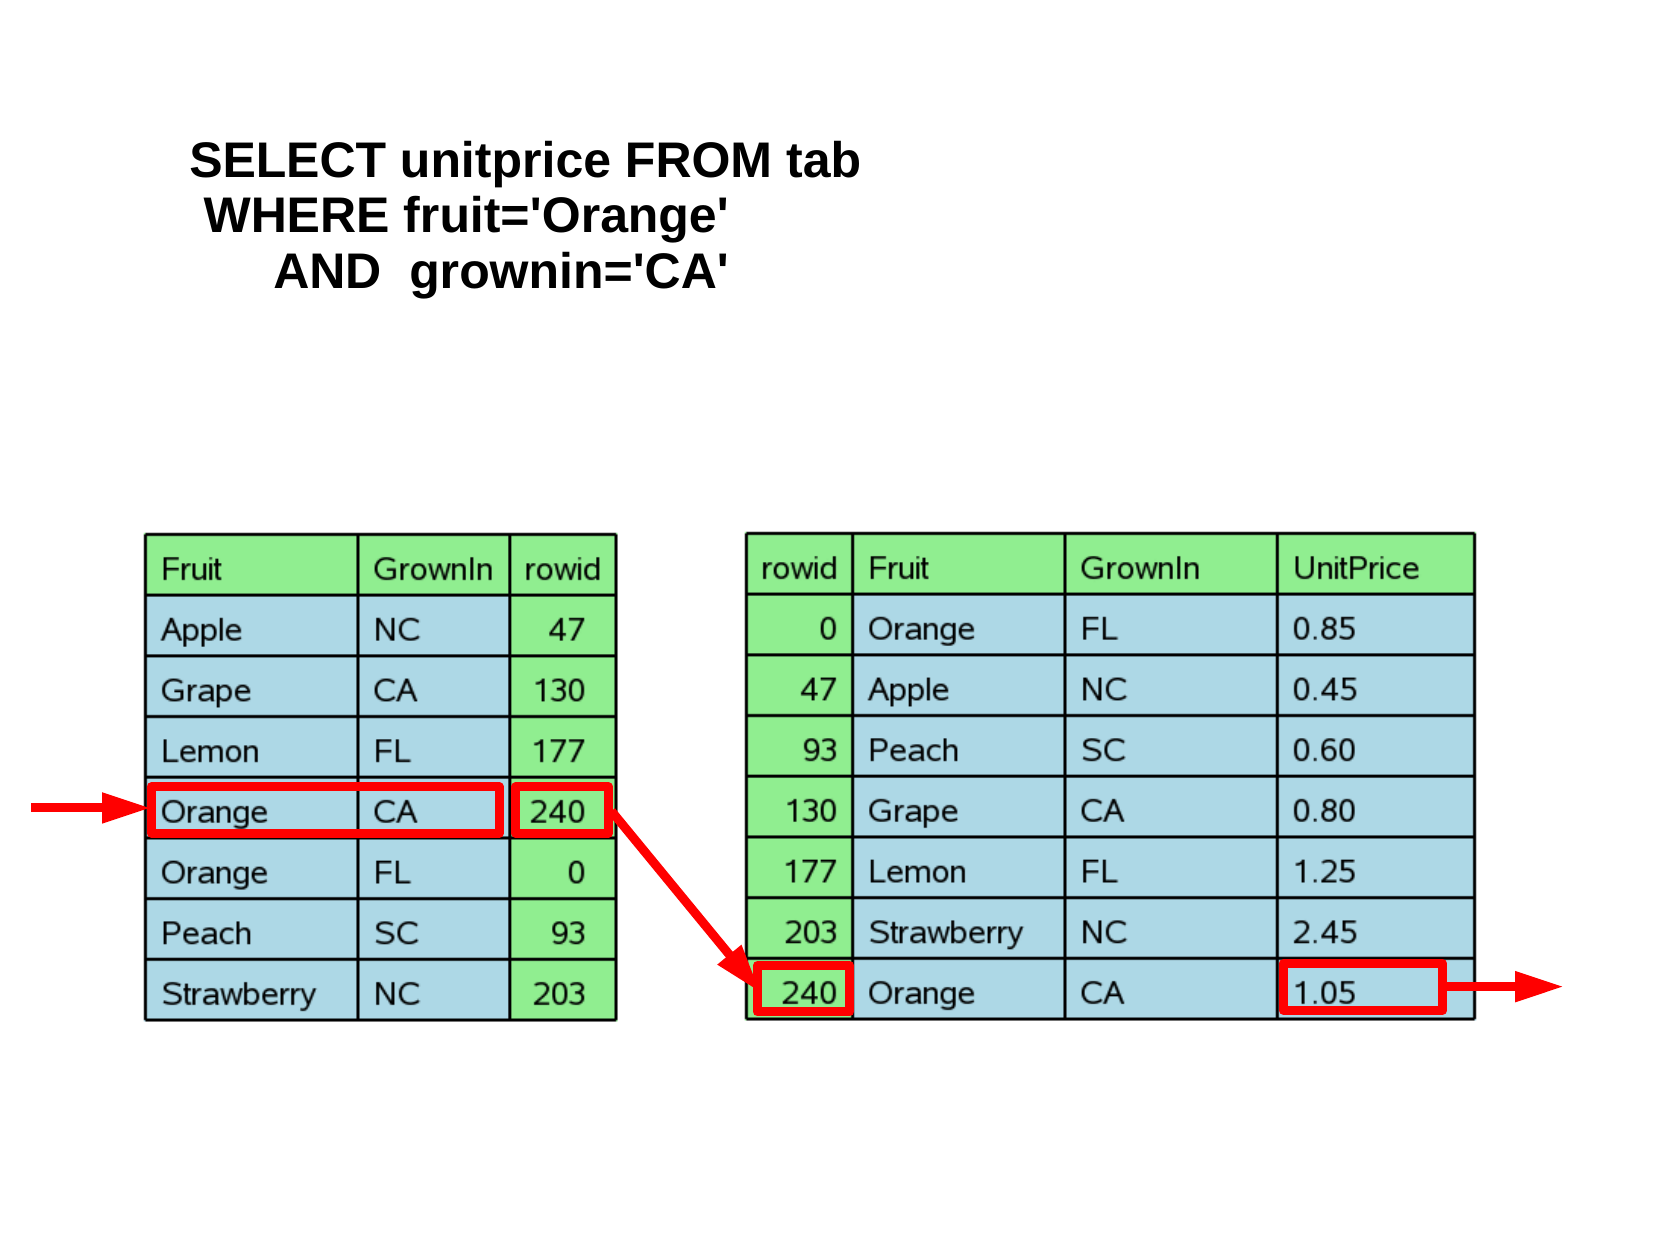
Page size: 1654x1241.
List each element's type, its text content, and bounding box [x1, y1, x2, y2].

picture [520, 791, 604, 829]
picture [730, 517, 1490, 1036]
picture [1288, 968, 1438, 1006]
text_box SELECT unitprice FROM tab WHERE fruit='Orange' AND grownin='CA' [174, 124, 877, 312]
picture [156, 791, 495, 829]
picture [762, 970, 845, 1007]
picture [129, 518, 633, 1037]
